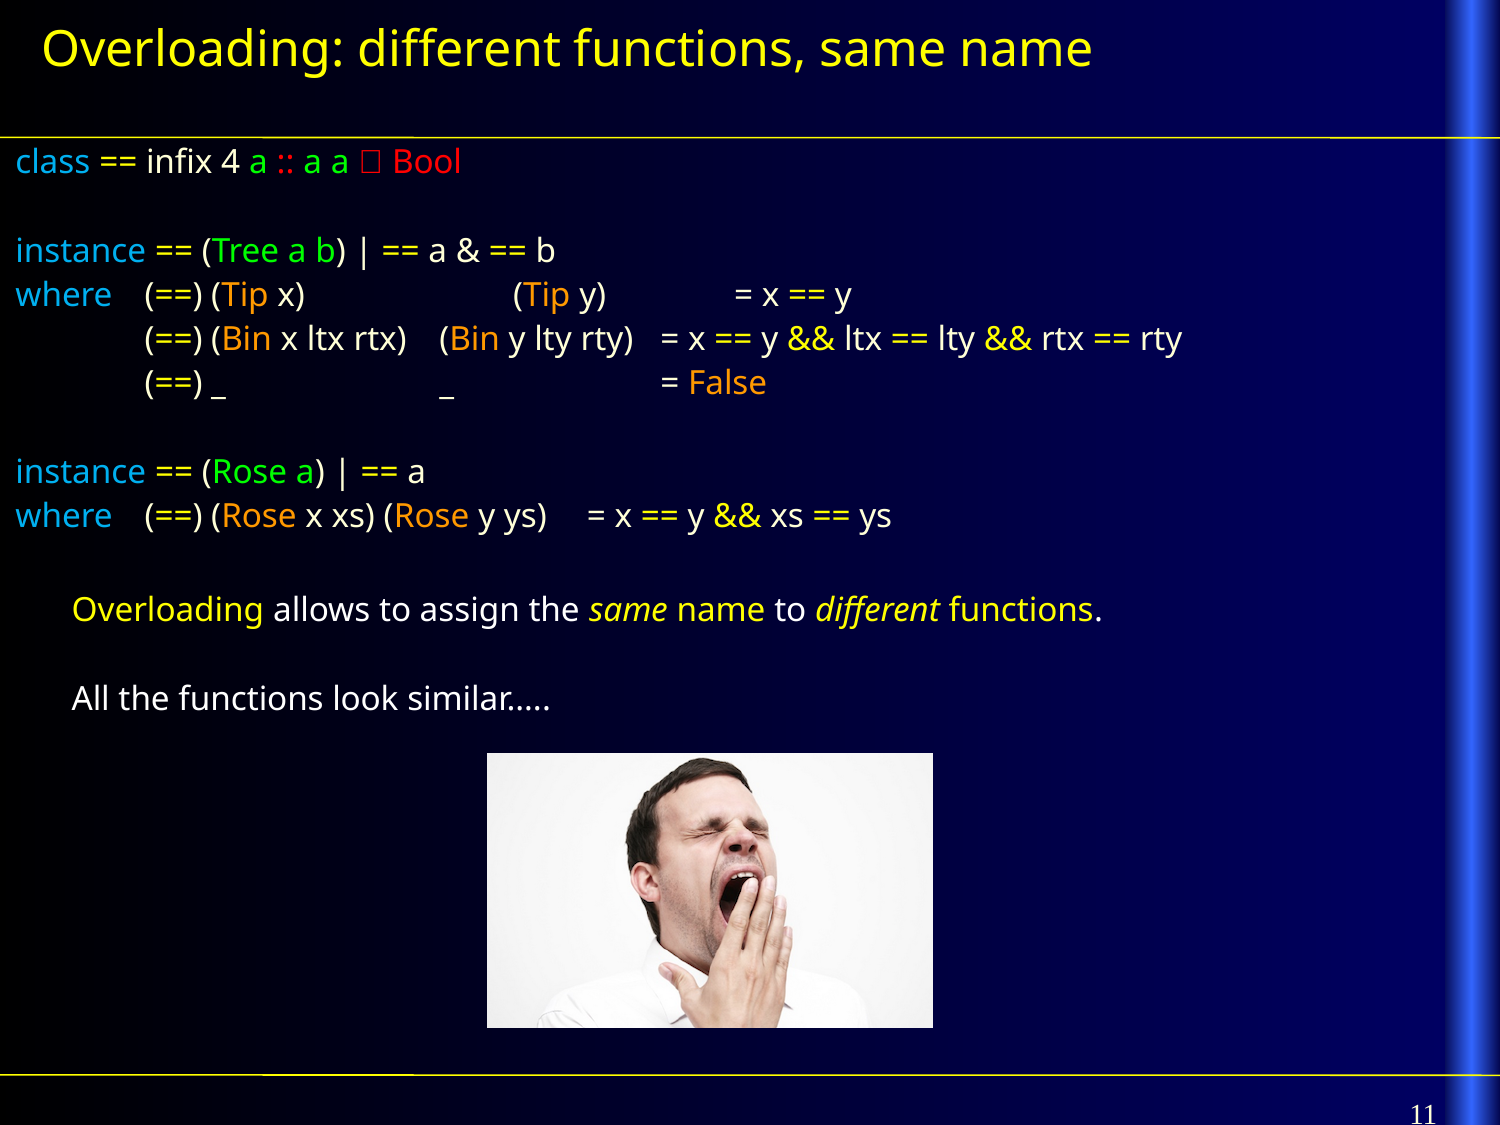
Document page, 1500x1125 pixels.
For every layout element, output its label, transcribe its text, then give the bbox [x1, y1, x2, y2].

picture [487, 753, 933, 1028]
text_box class == infix 4 a :: a a  Bool instance == (Tree a b) | == a & == b where (==) (Tip x) (Tip y) = x == y (==) (Bin x ltx rtx) (Bin y lty rty) = x == y && ltx == lty && rtx == rty (==) _ _ = False instance == (Rose a) | == a where (==) (Rose x xs) (Rose y ys) = x == y && xs == ys Overloading allows to assign the same name to different functions. All the functions look similar….. [0, 137, 1500, 1069]
text_box Overloading: different functions, same name [26, 0, 1302, 100]
